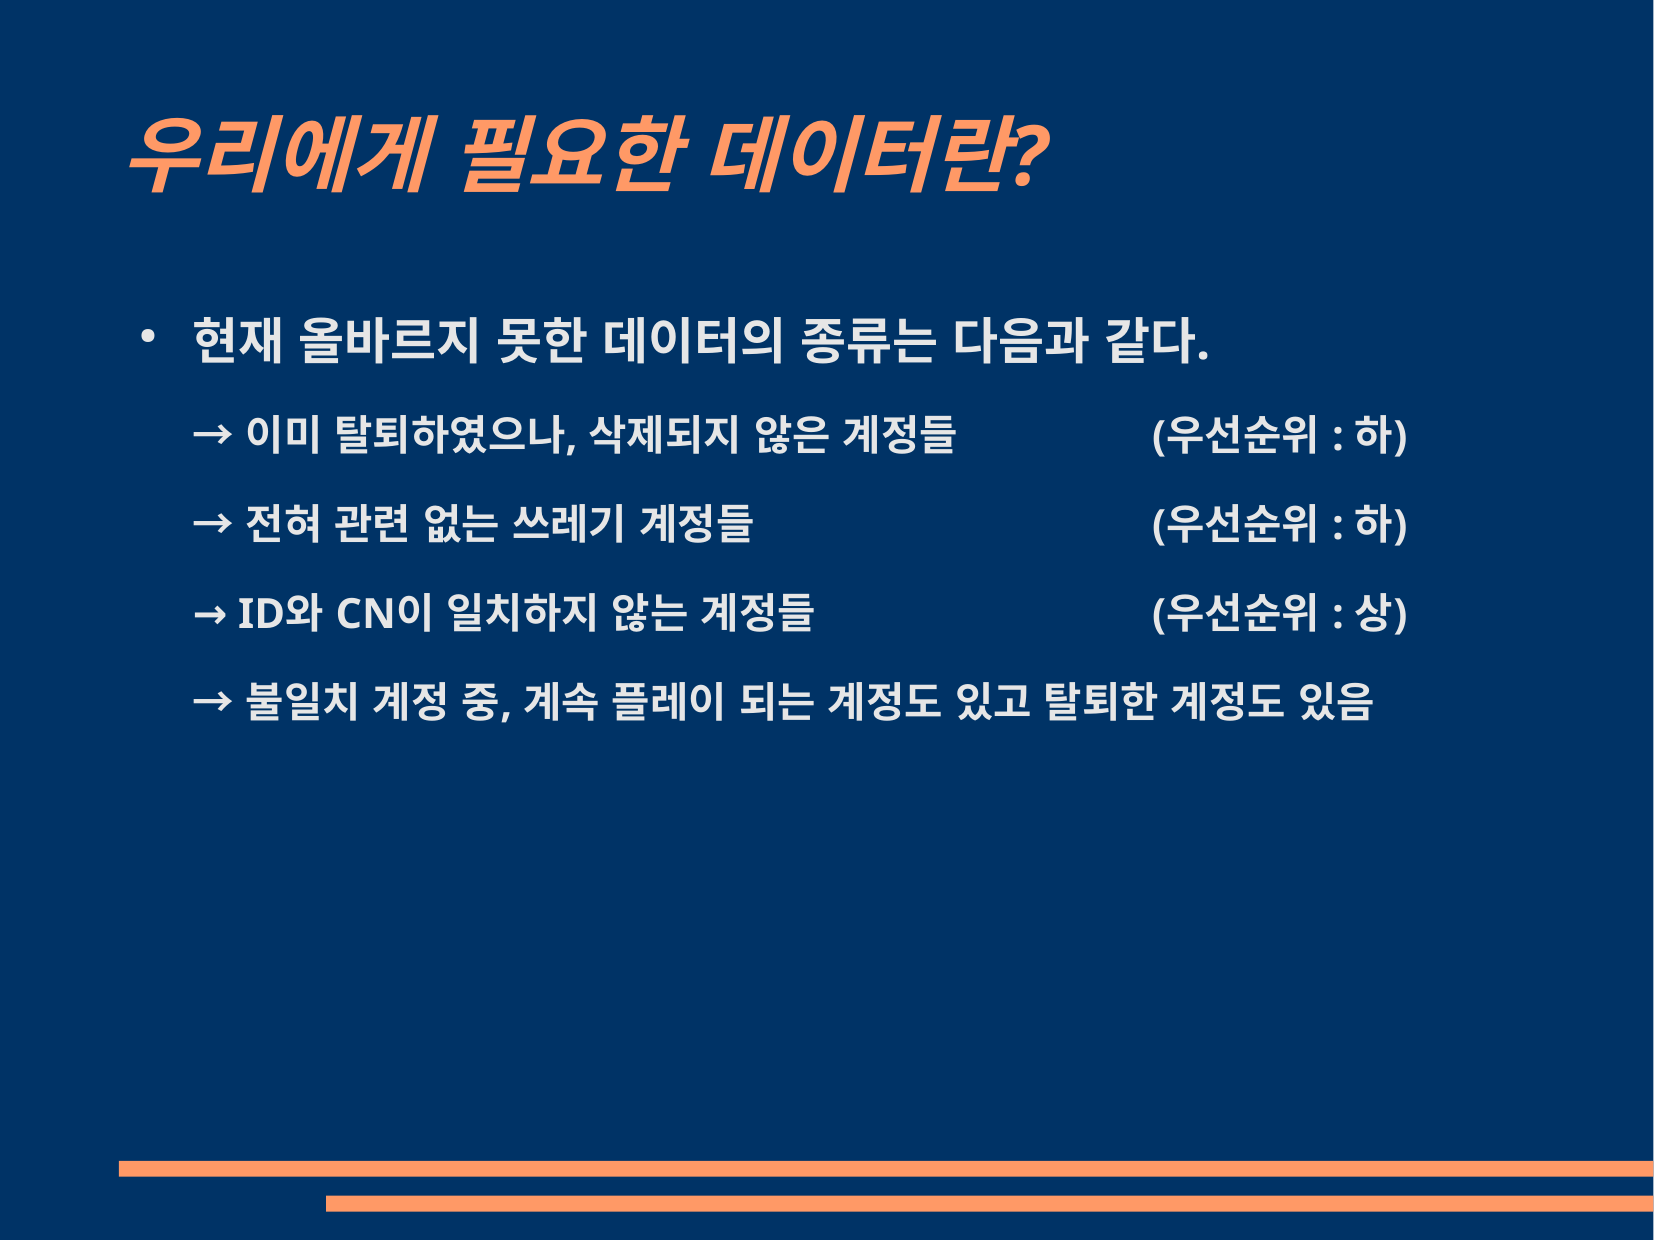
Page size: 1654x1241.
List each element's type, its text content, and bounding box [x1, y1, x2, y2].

list 현재 올바르지 못한 데이터의 종류는 다음과 같다. → 이미 탈퇴하였으나, 삭제되지 않은 계정들 (우선순위 : 하) → 전혀 관련 없는 쓰레기 계정들 (우선순위 : 하) → ID와 CN이 일치하지 않는 계정들 (우선순위 : 상) → 불일치 계정 중, 계속 플레이 되는 계정도 있고 탈퇴한 계정도 있음 [121, 301, 1561, 1112]
title 우리에게 필요한 데이터란? [121, 46, 1534, 254]
